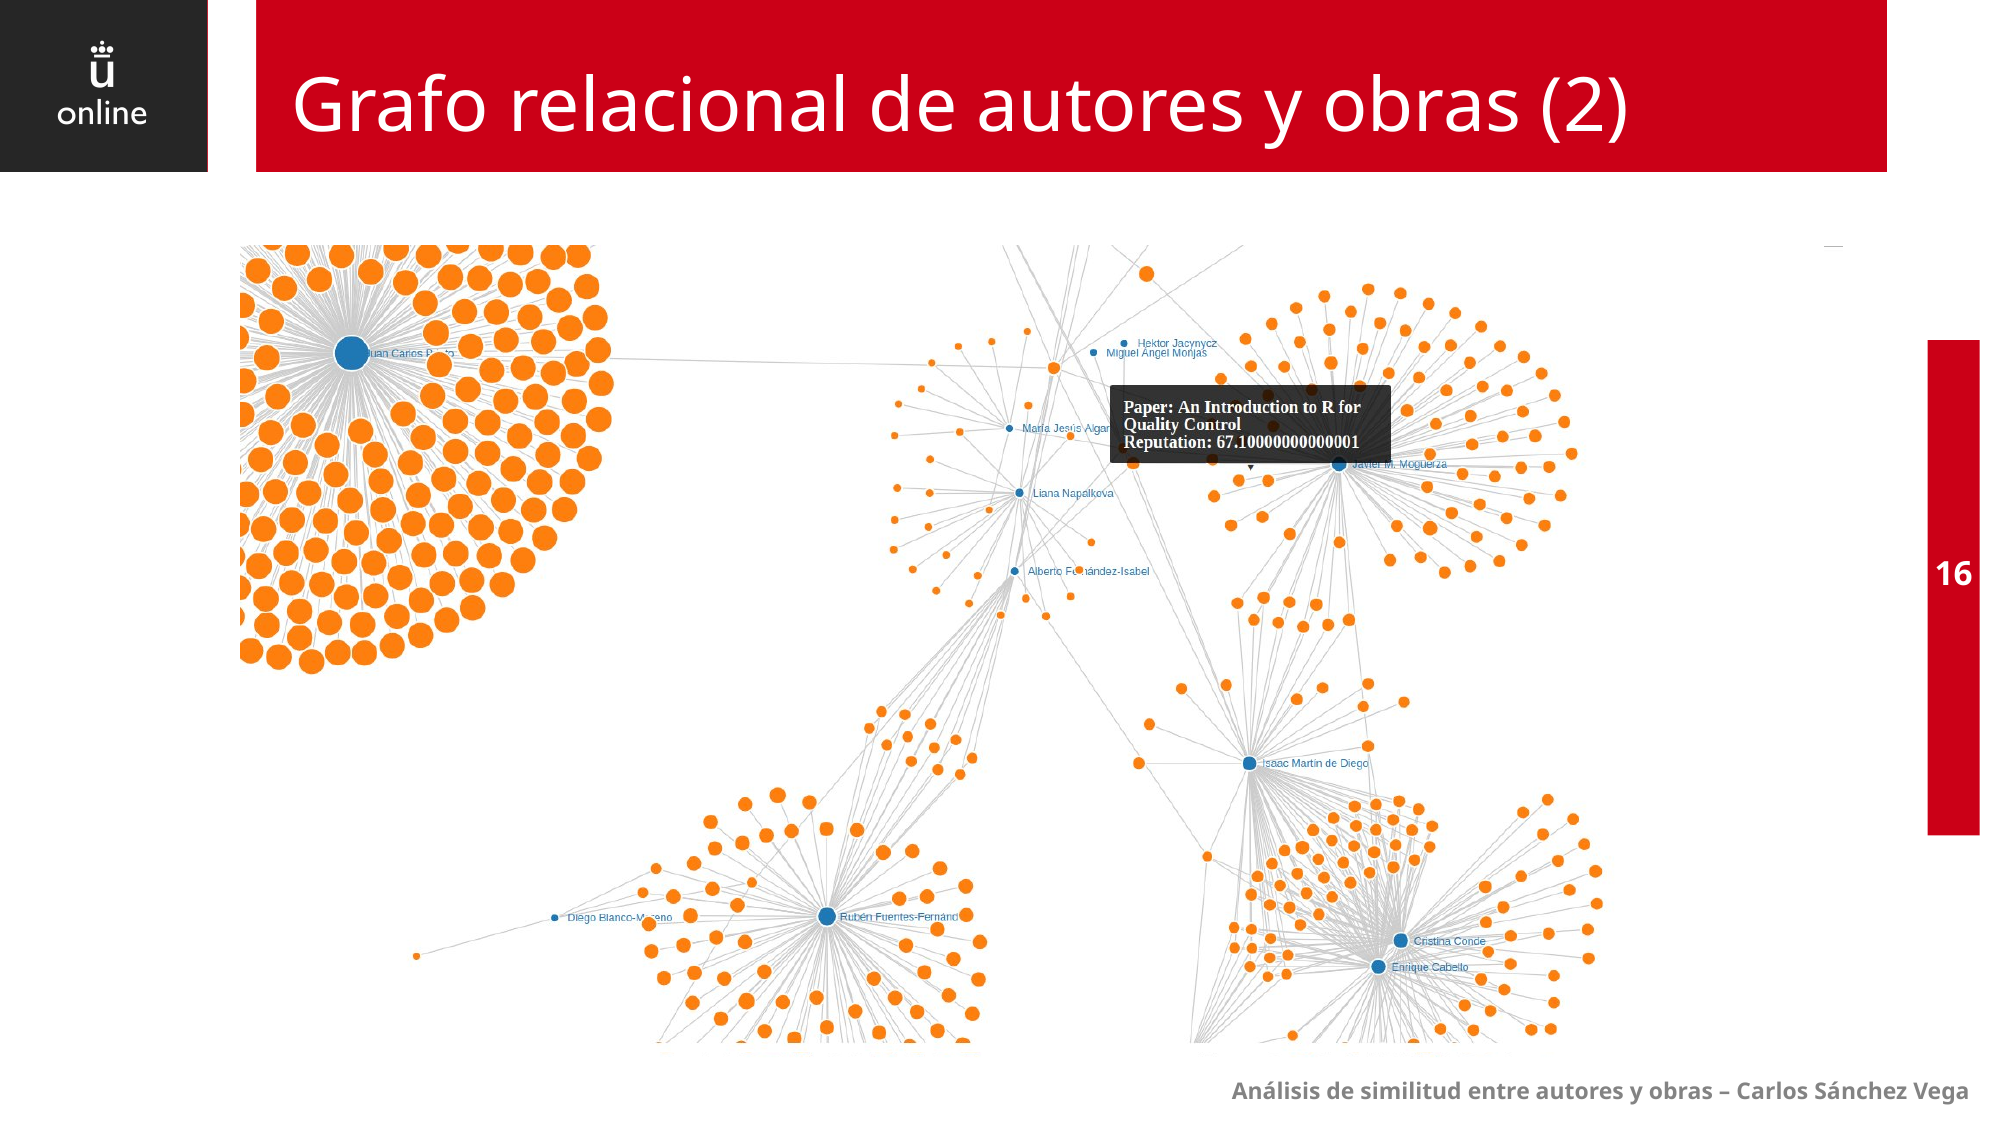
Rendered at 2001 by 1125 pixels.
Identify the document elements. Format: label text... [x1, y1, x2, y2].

slide_number <número> [1898, 544, 2000, 605]
title Grafo relacional de autores y obras (2) [276, 20, 1831, 154]
footer Análisis de similitud entre autores y obras – Carlos Sánchez Vega [671, 1060, 1986, 1121]
picture [40, 26, 164, 150]
picture [240, 245, 1843, 1061]
